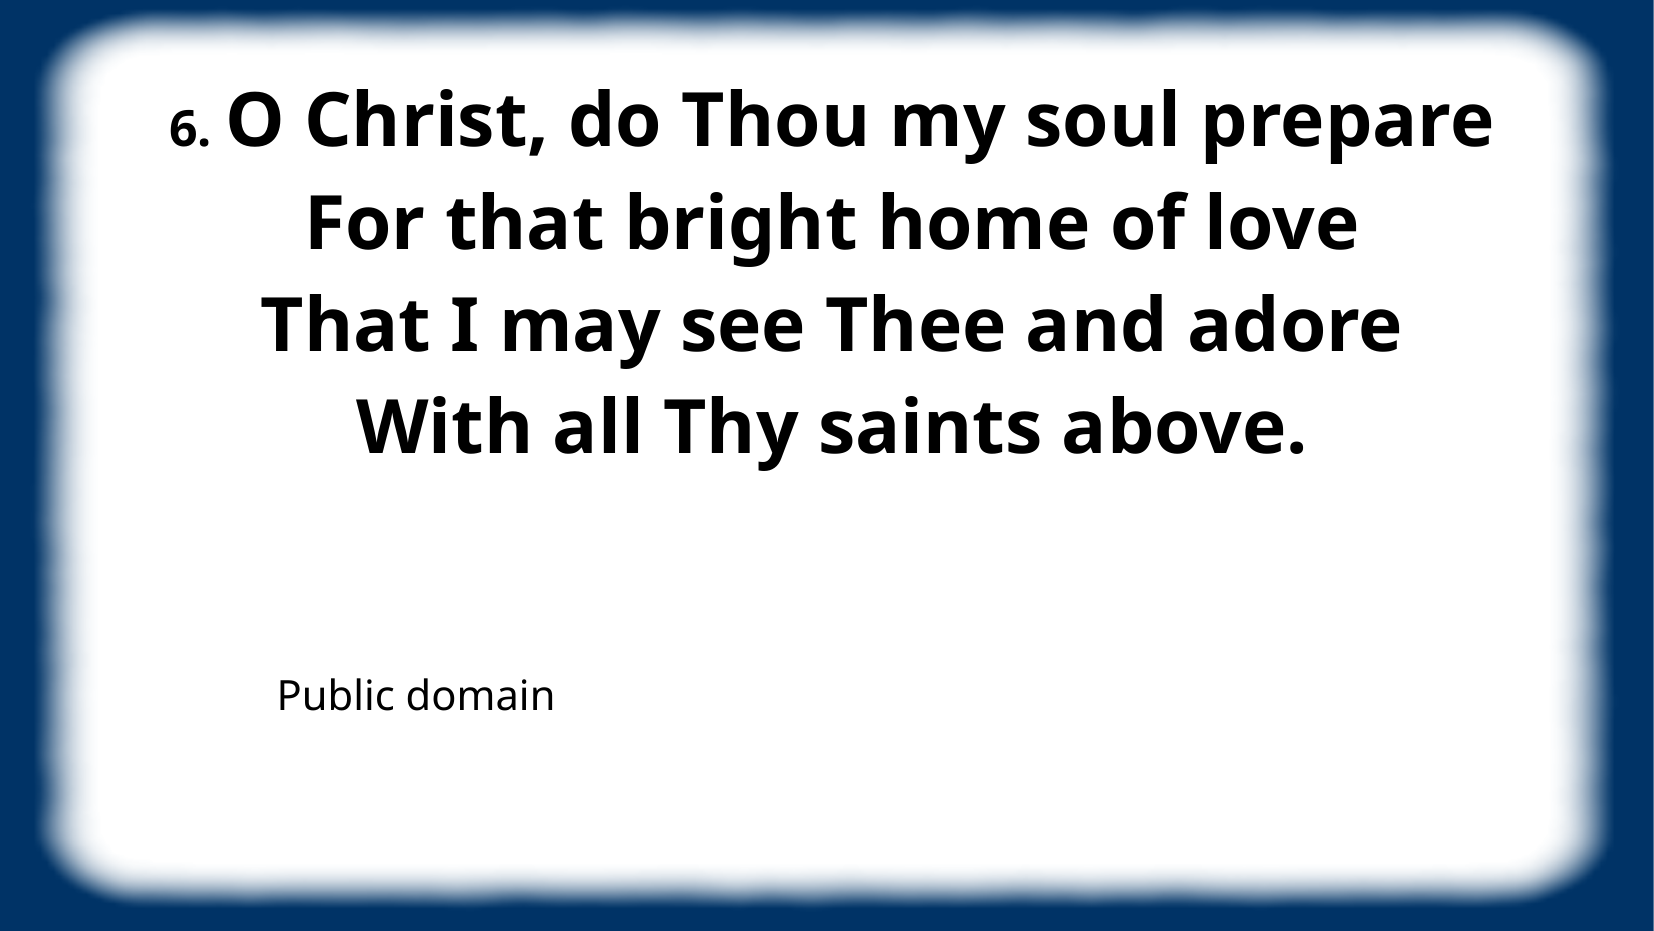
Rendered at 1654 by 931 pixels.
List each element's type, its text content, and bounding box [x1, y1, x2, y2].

picture [0, 0, 1654, 931]
text_box 6. O Christ, do Thou my soul prepare For that bright home of love That I may see Thee and adore With all Thy saints above. Public domain [105, 59, 1561, 718]
